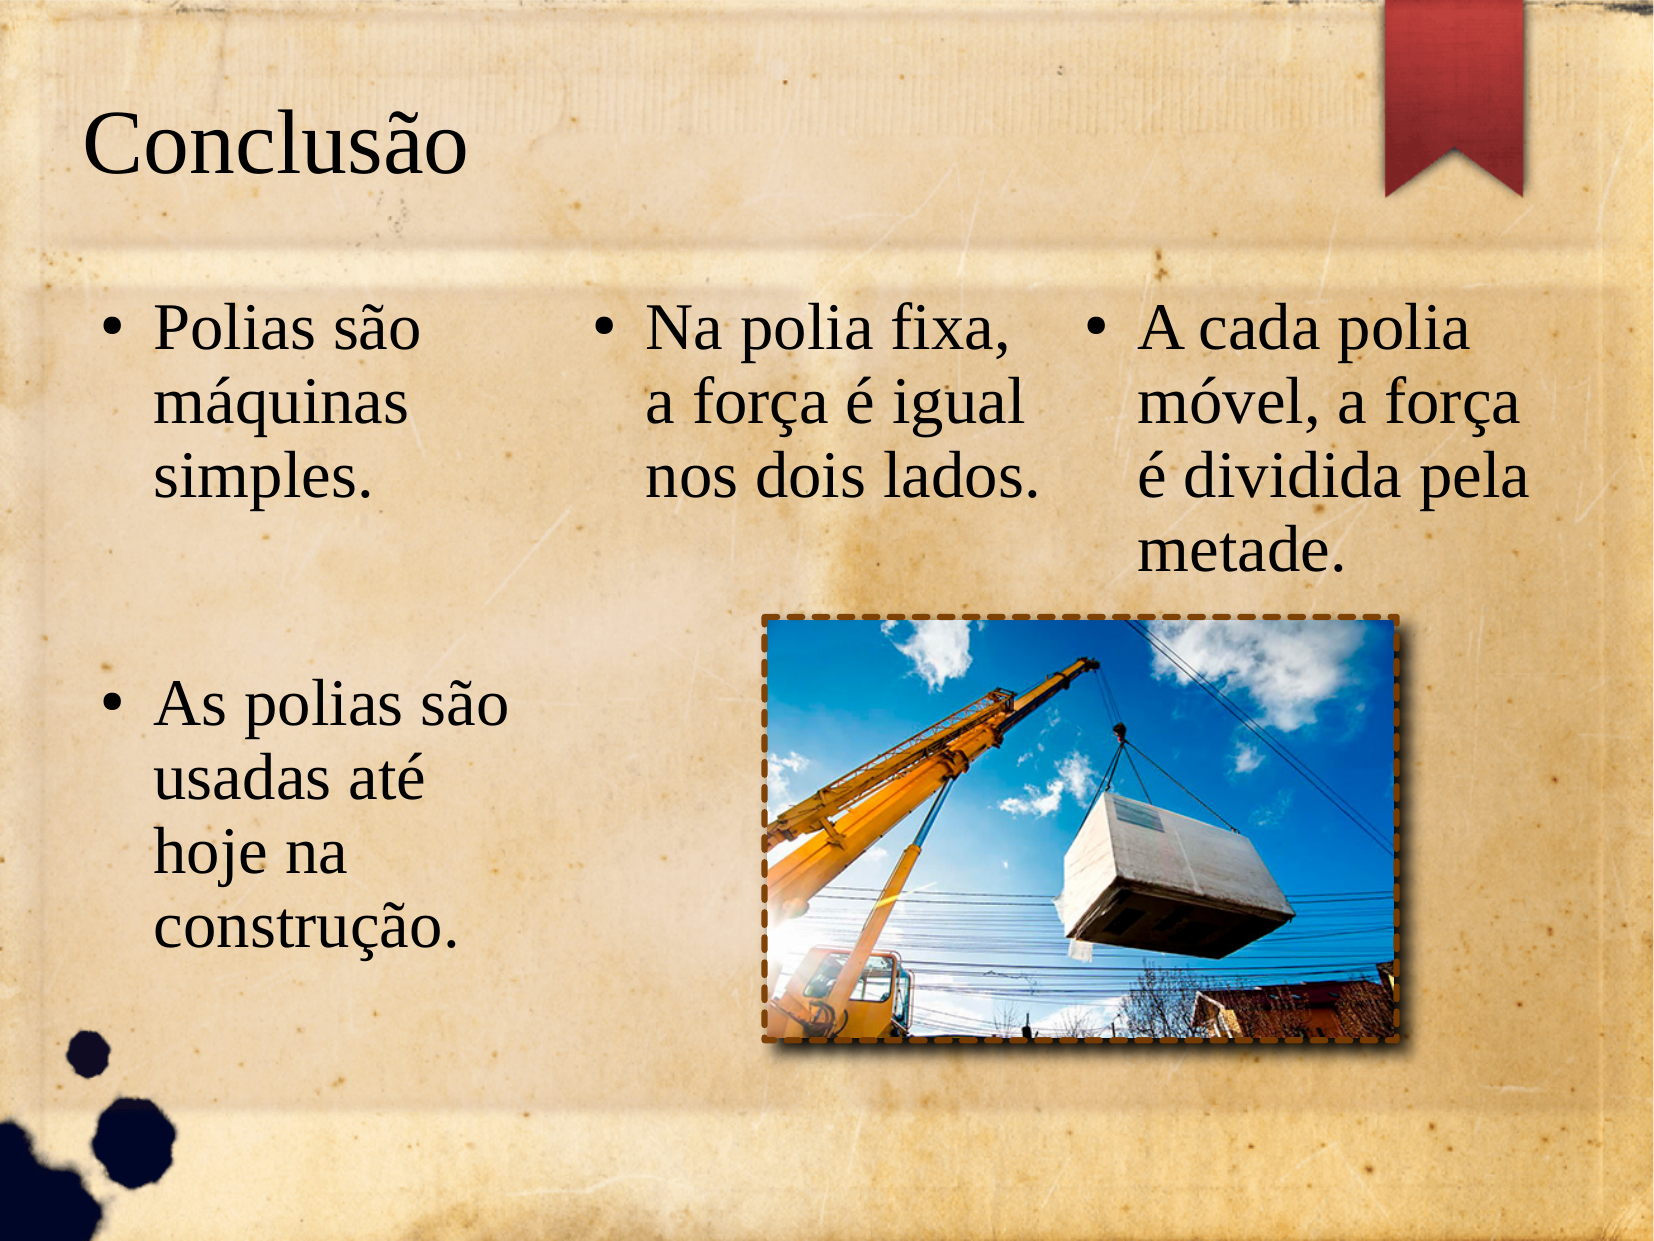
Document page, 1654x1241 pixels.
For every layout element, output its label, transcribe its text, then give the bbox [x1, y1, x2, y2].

title Conclusão [82, 49, 1347, 237]
list As polias são usadas até hoje na construção. [82, 665, 552, 1009]
list A cada polia móvel, a força é dividida pela metade. [1066, 290, 1536, 634]
list Polias são máquinas simples. [82, 290, 552, 634]
list Na polia fixa, a força é igual nos dois lados. [574, 290, 1044, 634]
picture [0, 0, 1654, 1241]
